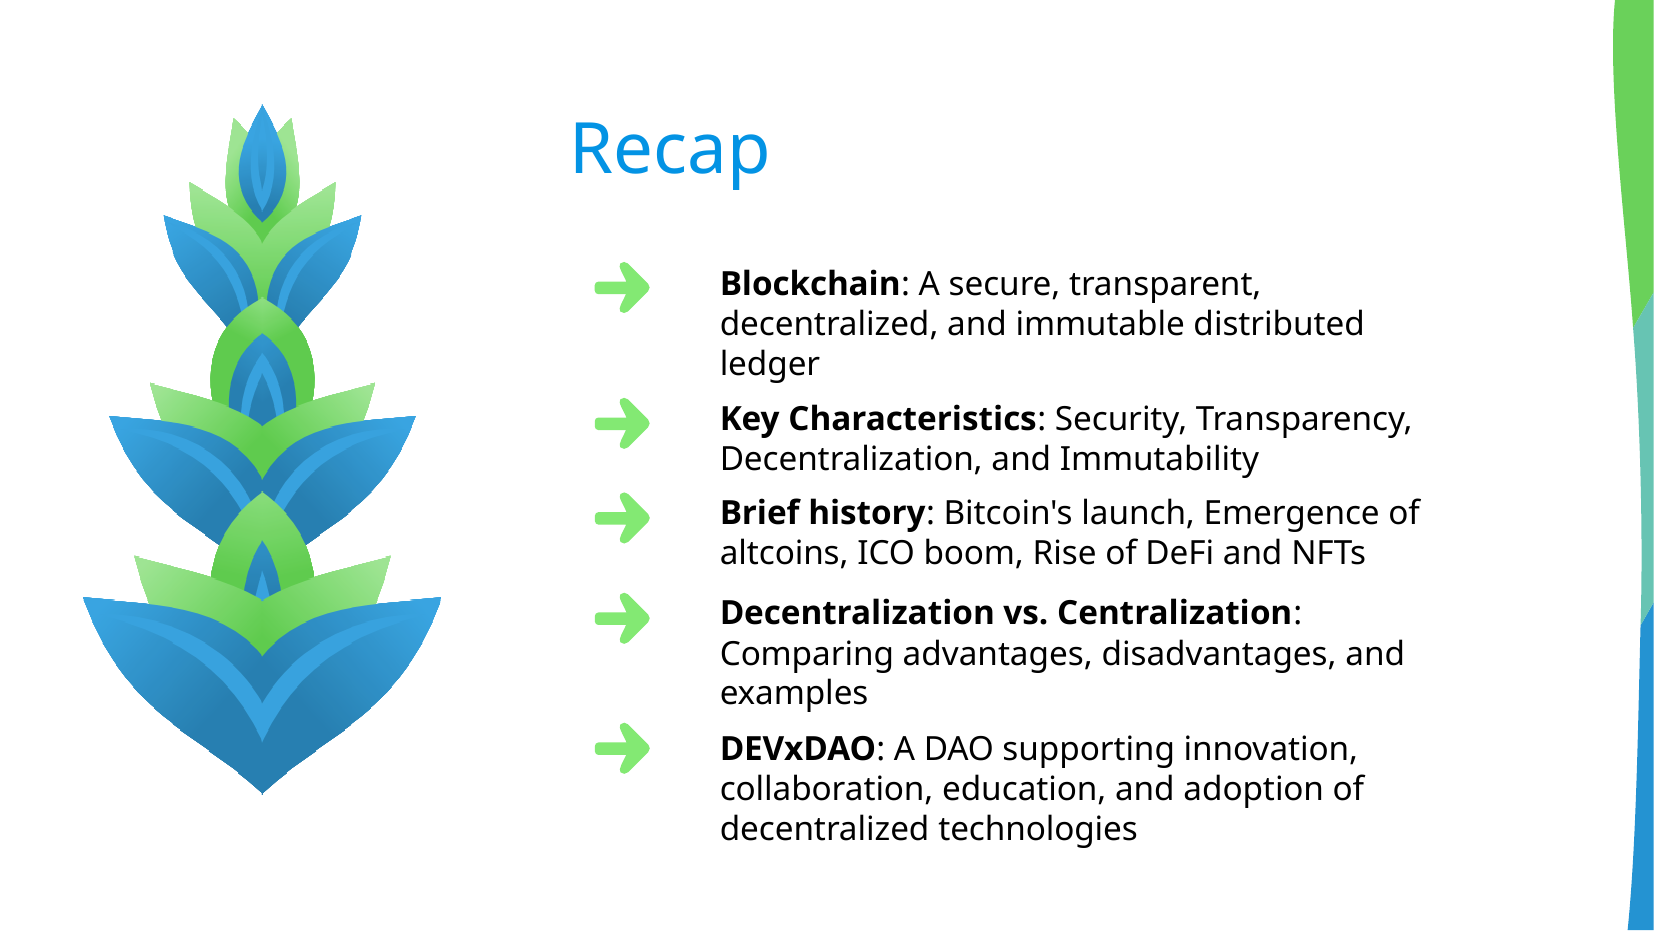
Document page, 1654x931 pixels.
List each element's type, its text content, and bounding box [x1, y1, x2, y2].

text_box Key Characteristics: Security, Transparency, Decentralization, and Immutability [705, 389, 1471, 483]
text_box Brief history: Bitcoin's launch, Emergence of altcoins, ICO boom, Rise of DeFi and NFTs [705, 483, 1471, 579]
text_box [594, 722, 650, 774]
text_box Decentralization vs. Centralization: Comparing advantages, disadvantages, and examples [705, 584, 1471, 719]
picture [83, 104, 441, 796]
text_box DEVxDAO: A DAO supporting innovation, collaboration, education, and adoption of decentralized technologies [705, 720, 1471, 855]
text_box [594, 397, 650, 449]
text_box [594, 261, 650, 314]
text_box Blockchain: A secure, transparent, decentralized, and immutable distributed ledger [705, 254, 1471, 389]
text_box Recap [555, 95, 1654, 196]
text_box [594, 592, 650, 644]
text_box [594, 492, 650, 544]
